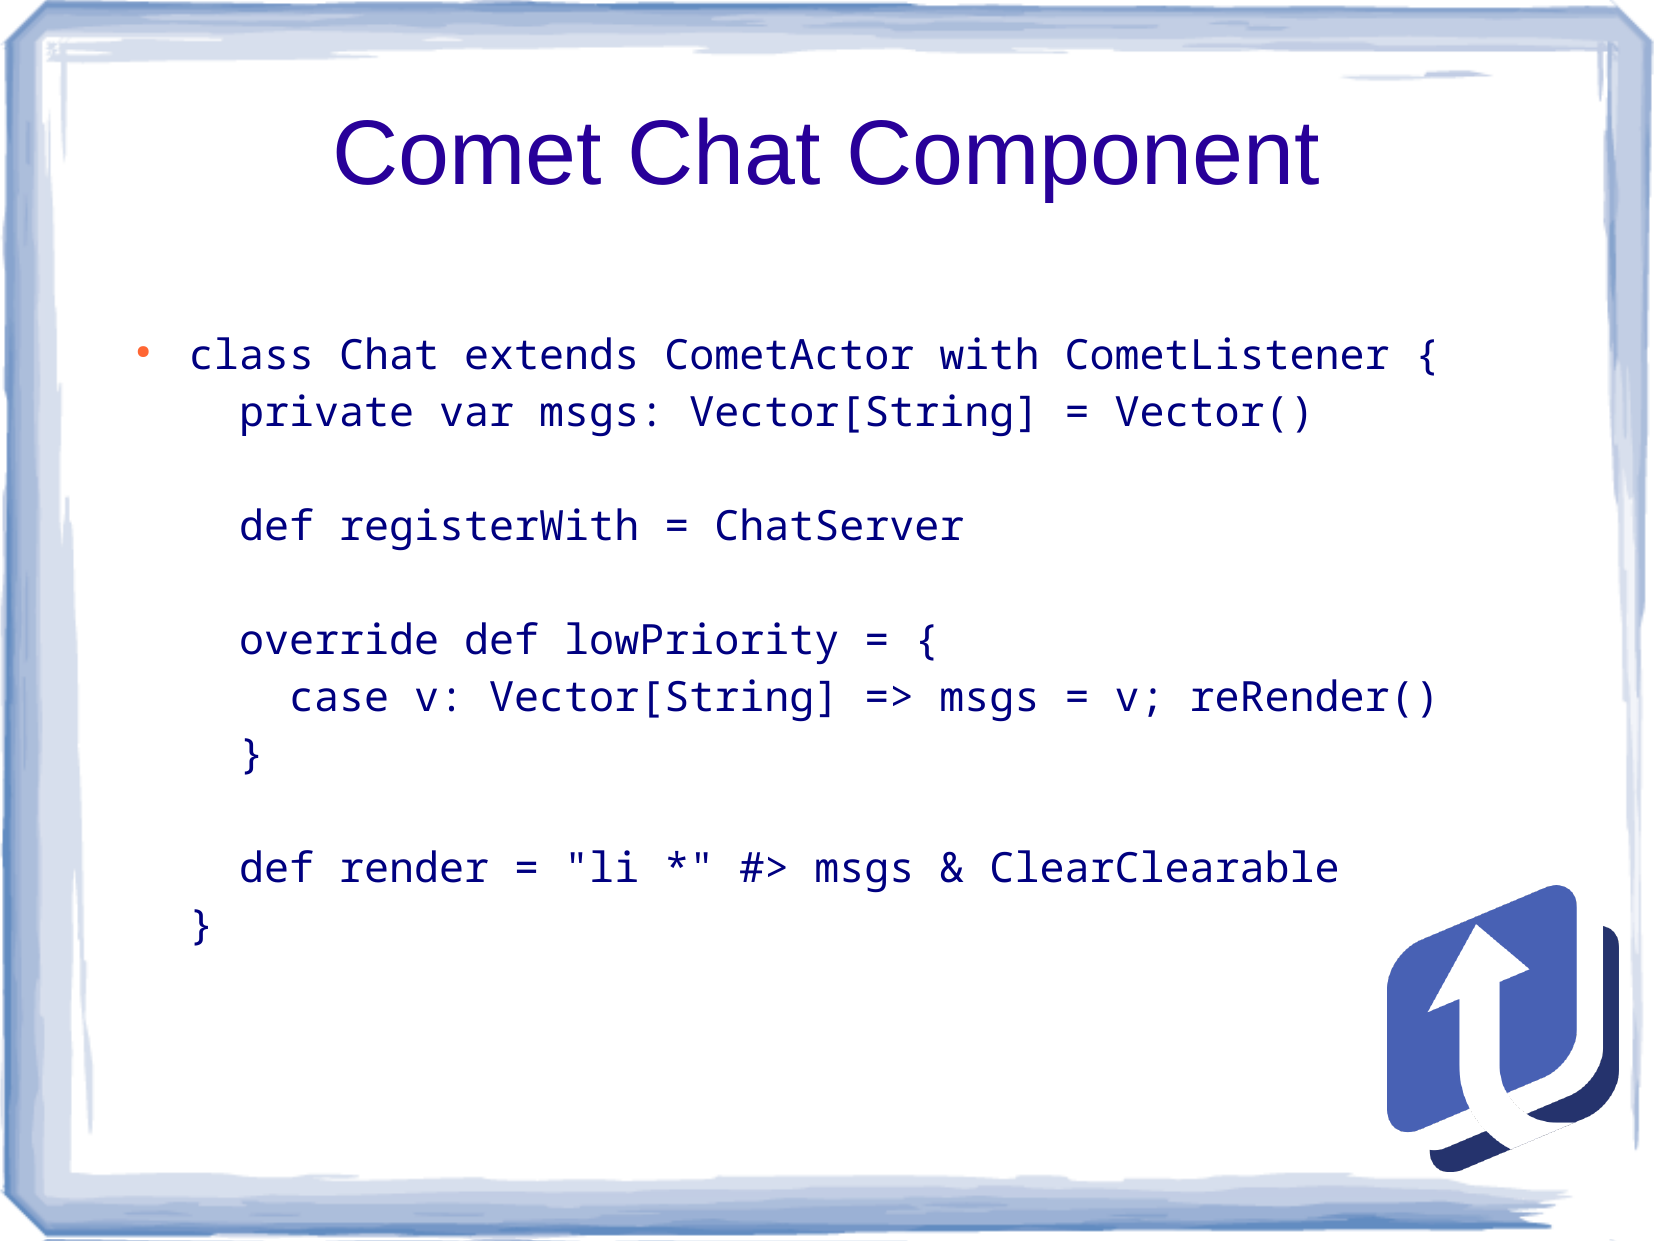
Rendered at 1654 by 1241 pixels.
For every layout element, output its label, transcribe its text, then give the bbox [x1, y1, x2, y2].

list class Chat extends CometActor with CometListener { private var msgs: Vector[String] = Vector() def registerWith = ChatServer override def lowPriority = { case v: Vector[String] => msgs = v; reRender() } def render = "li *" #> msgs & ClearClearable } [118, 324, 1571, 1129]
title Comet Chat Component [82, 56, 1571, 250]
picture [0, 0, 1654, 1241]
